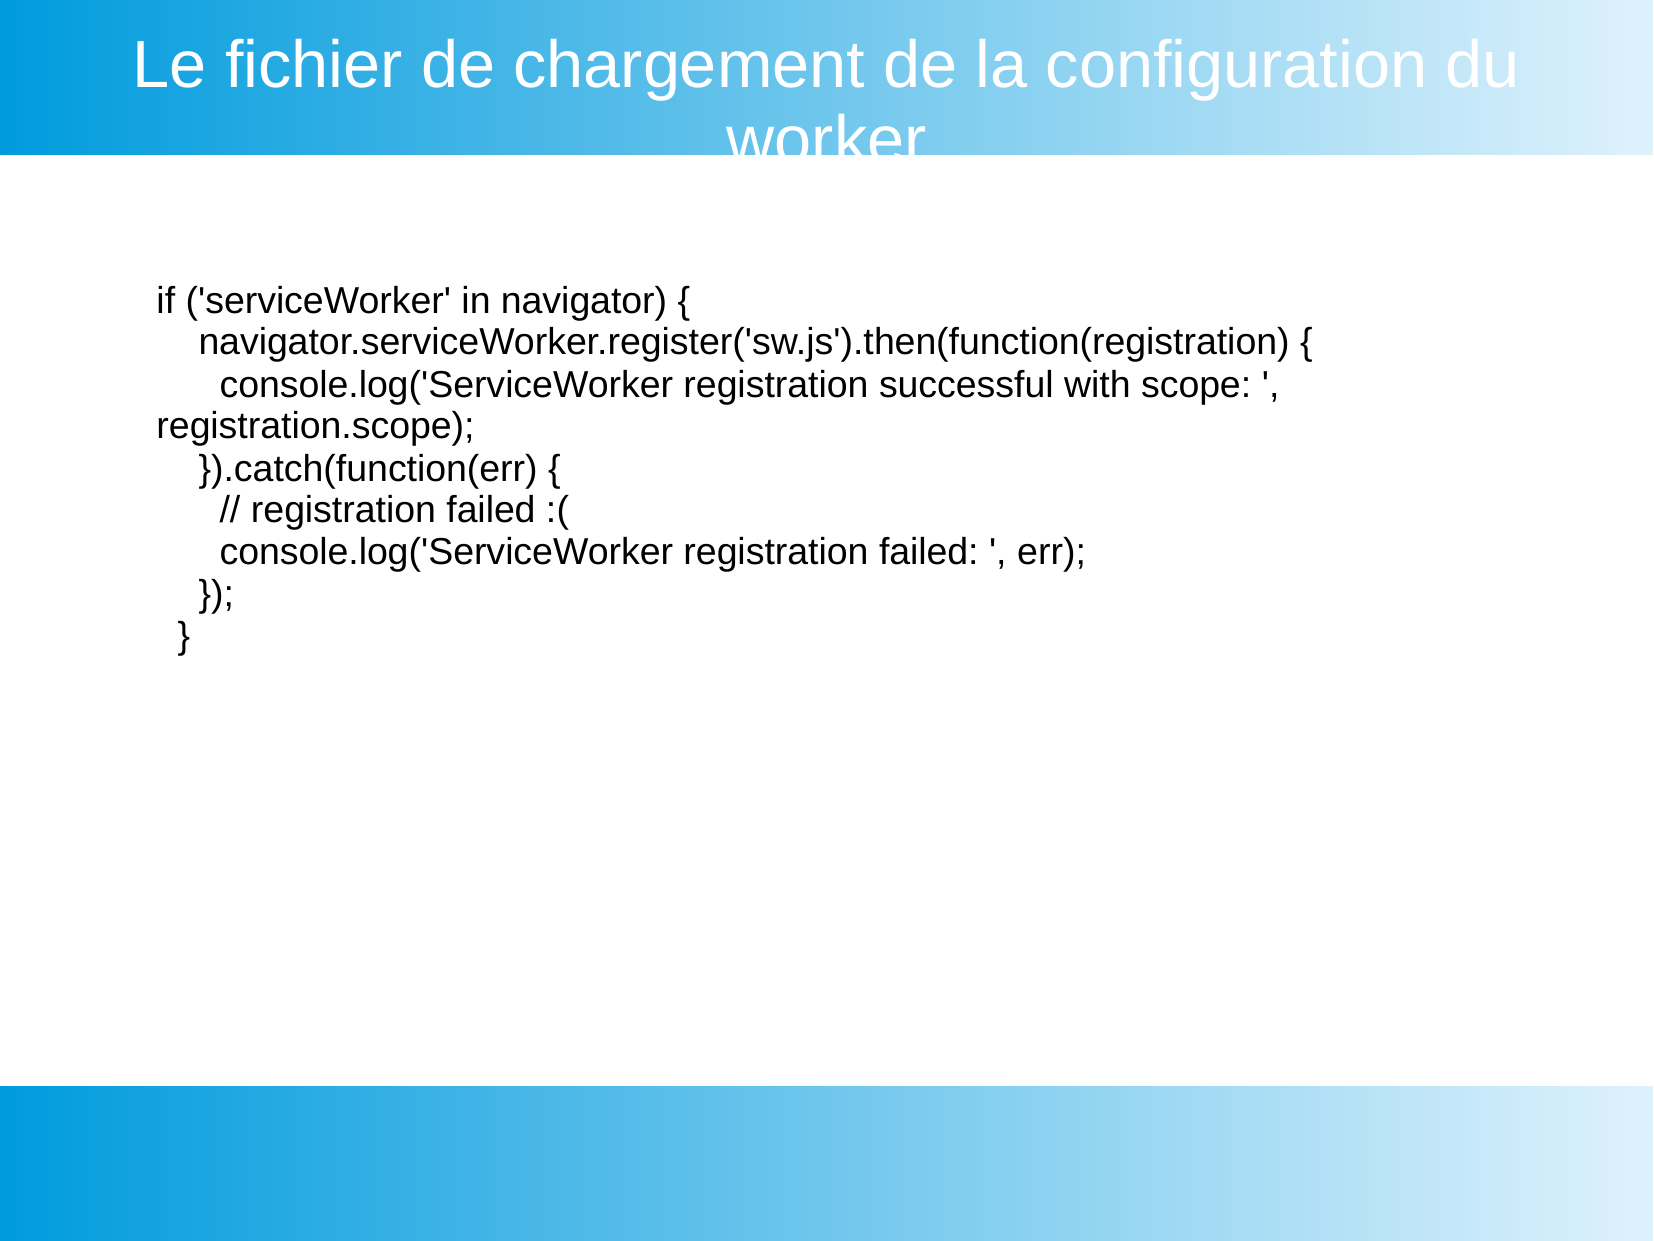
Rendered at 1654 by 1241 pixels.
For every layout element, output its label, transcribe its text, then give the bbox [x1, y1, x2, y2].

text_box if ('serviceWorker' in navigator) { navigator.serviceWorker.register('sw.js').then(function(registration) { console.log('ServiceWorker registration successful with scope: ', registration.scope); }).catch(function(err) { // registration failed :( console.log('ServiceWorker registration failed: ', err); }); } [141, 271, 1465, 665]
title Le fichier de chargement de la configuration du worker [82, 26, 1571, 177]
